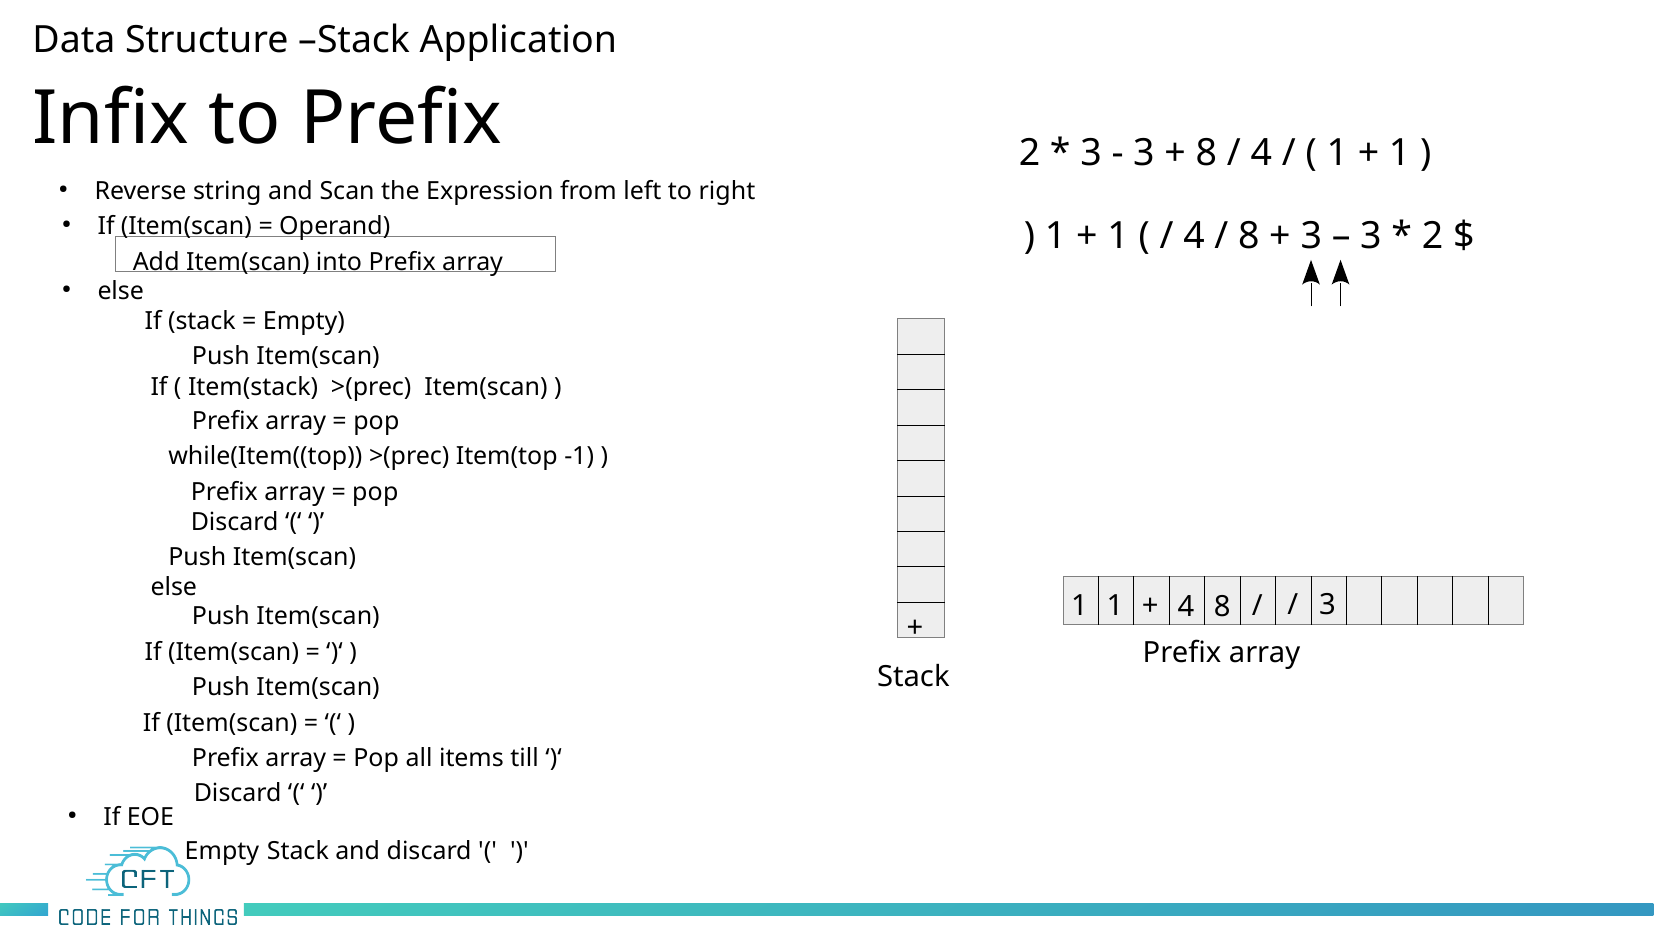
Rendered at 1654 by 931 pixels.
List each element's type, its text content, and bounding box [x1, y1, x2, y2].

text_box If ( Item(stack) >(prec) Item(scan) ) [100, 360, 632, 406]
text_box 8 [1211, 577, 1237, 627]
text_box Push Item(scan) [141, 661, 473, 706]
text_box + [891, 598, 947, 648]
text_box [897, 567, 945, 598]
text_box If (Item(scan) = ‘)‘ ) [94, 625, 508, 671]
text_box Prefix array = pop [141, 395, 498, 430]
text_box else [100, 561, 243, 621]
text_box If (Item(scan) = ‘(‘ ) [92, 696, 449, 756]
text_box 1 [1091, 577, 1127, 627]
title Data Structure –Stack Application Infix to Prefix [32, 12, 1536, 166]
text_box [897, 532, 945, 566]
text_box If (Item(scan) = Operand) [47, 200, 491, 260]
text_box 3 [1304, 576, 1353, 626]
text_box / [1237, 577, 1282, 627]
text_box [897, 355, 945, 389]
text_box [897, 318, 945, 354]
text_box [897, 426, 945, 460]
text_box ) 1 + 1 ( / 4 / 8 + 3 – 3 * 2 $ [973, 200, 1577, 260]
text_box 4 [1162, 577, 1211, 627]
text_box Push Item(scan) [141, 330, 473, 390]
text_box [1453, 576, 1488, 625]
text_box [1353, 576, 1381, 625]
text_box Reverse string and Scan the Expression from left to right [44, 165, 960, 225]
text_box + [1127, 577, 1162, 627]
text_box Discard ‘(‘ ‘)’ [143, 767, 475, 812]
text_box / [1272, 575, 1317, 626]
text_box Push Item(scan) [118, 531, 390, 576]
text_box If EOE [53, 791, 201, 836]
text_box Prefix array [1128, 626, 1341, 674]
text_box If (stack = Empty) [94, 295, 449, 355]
text_box Empty Stack and discard '(' ')' [134, 820, 656, 880]
text_box [1418, 576, 1452, 625]
text_box 1 [1056, 576, 1105, 627]
text_box [897, 497, 945, 531]
text_box Push Item(scan) [141, 590, 414, 625]
text_box Prefix array = pop [140, 466, 442, 526]
text_box Discard ‘(‘ ‘)’ [140, 496, 376, 531]
text_box Prefix array = Pop all items till ‘)‘ [141, 732, 685, 792]
text_box else [47, 265, 213, 325]
picture [59, 846, 237, 925]
text_box [897, 390, 945, 425]
text_box [1489, 576, 1524, 625]
text_box Stack [862, 647, 973, 697]
text_box 2 * 3 - 3 + 8 / 4 / ( 1 + 1 ) [968, 118, 1554, 178]
text_box while(Item((top)) >(prec) Item(top -1) ) [118, 430, 762, 489]
text_box [1382, 576, 1417, 625]
text_box [897, 461, 945, 496]
text_box Add Item(scan) into Prefix array [82, 236, 780, 286]
